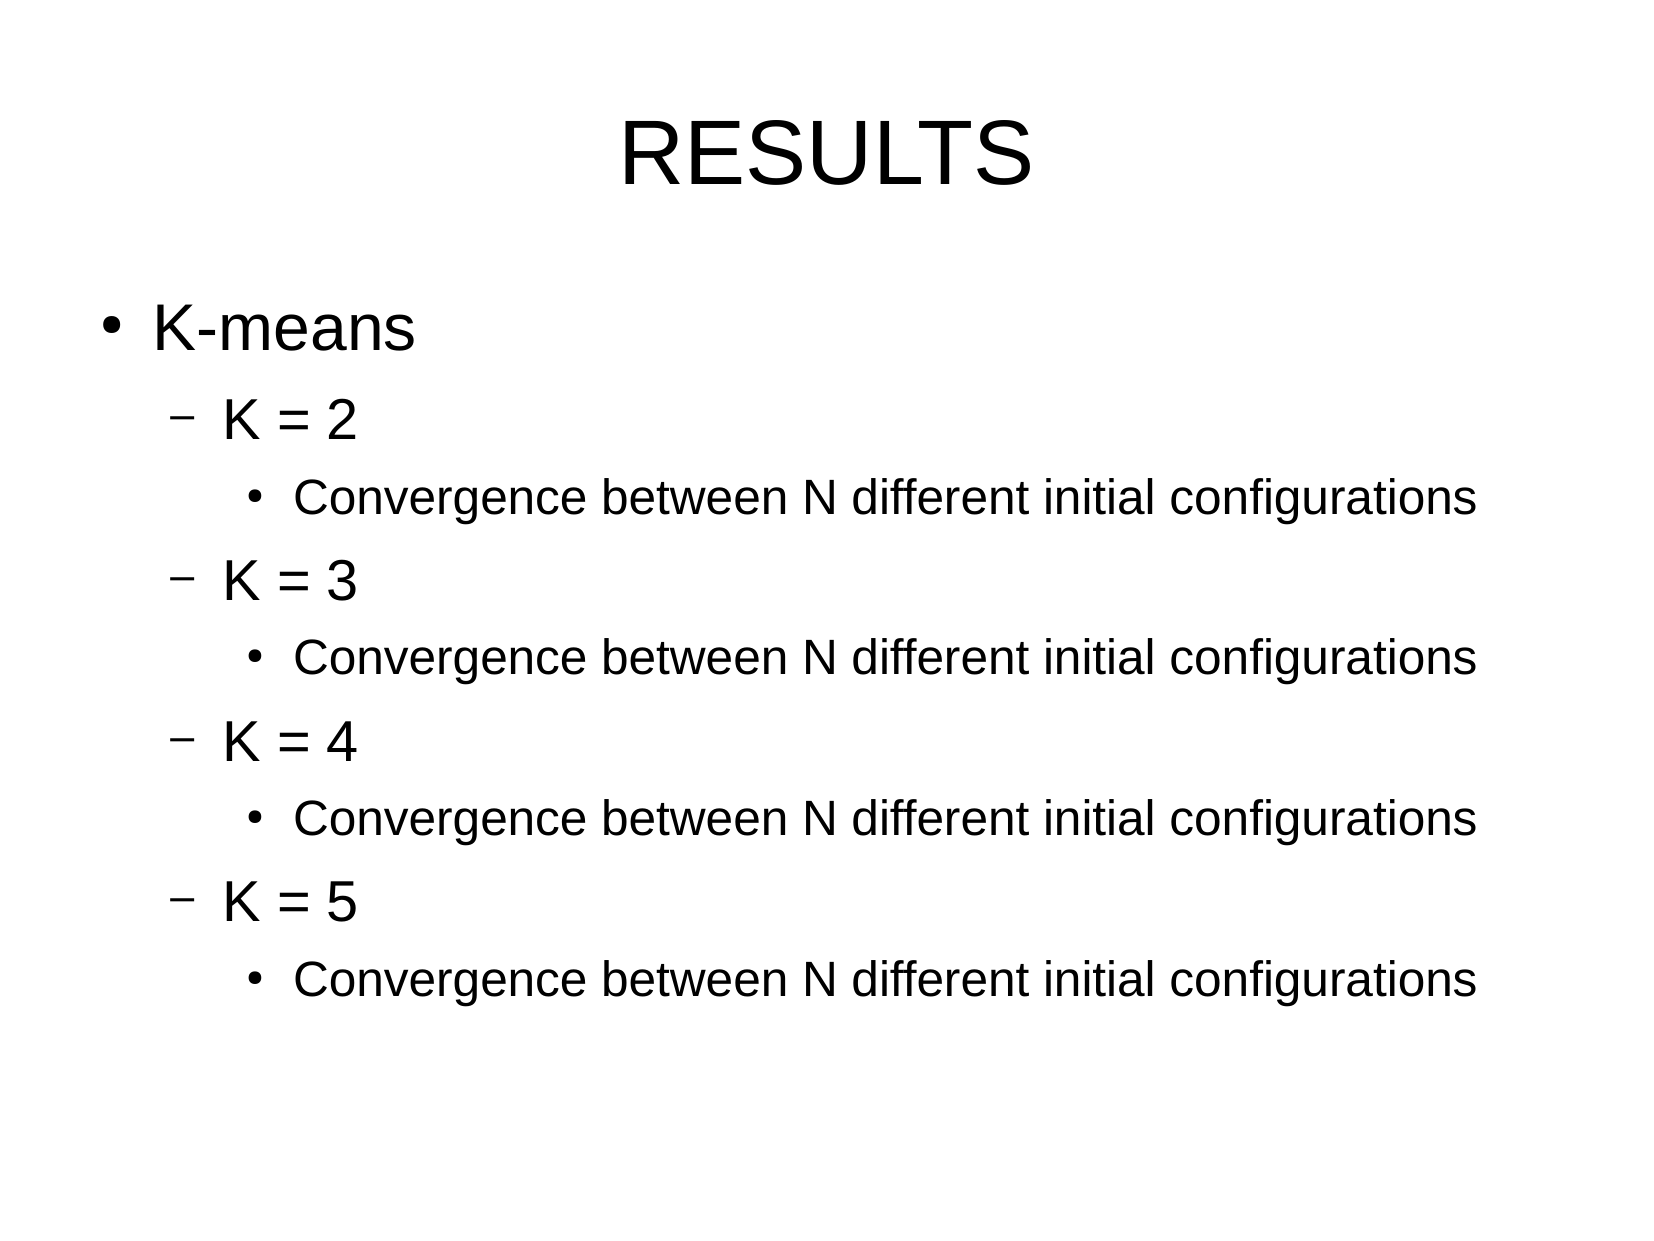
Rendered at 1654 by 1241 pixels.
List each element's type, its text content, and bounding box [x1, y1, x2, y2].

title RESULTS [82, 49, 1571, 257]
list K-means K = 2 Convergence between N different initial configurations K = 3 Convergence between N different initial configurations K = 4 Convergence between N different initial configurations K = 5 Convergence between N different initial configurations [82, 290, 1571, 1010]
